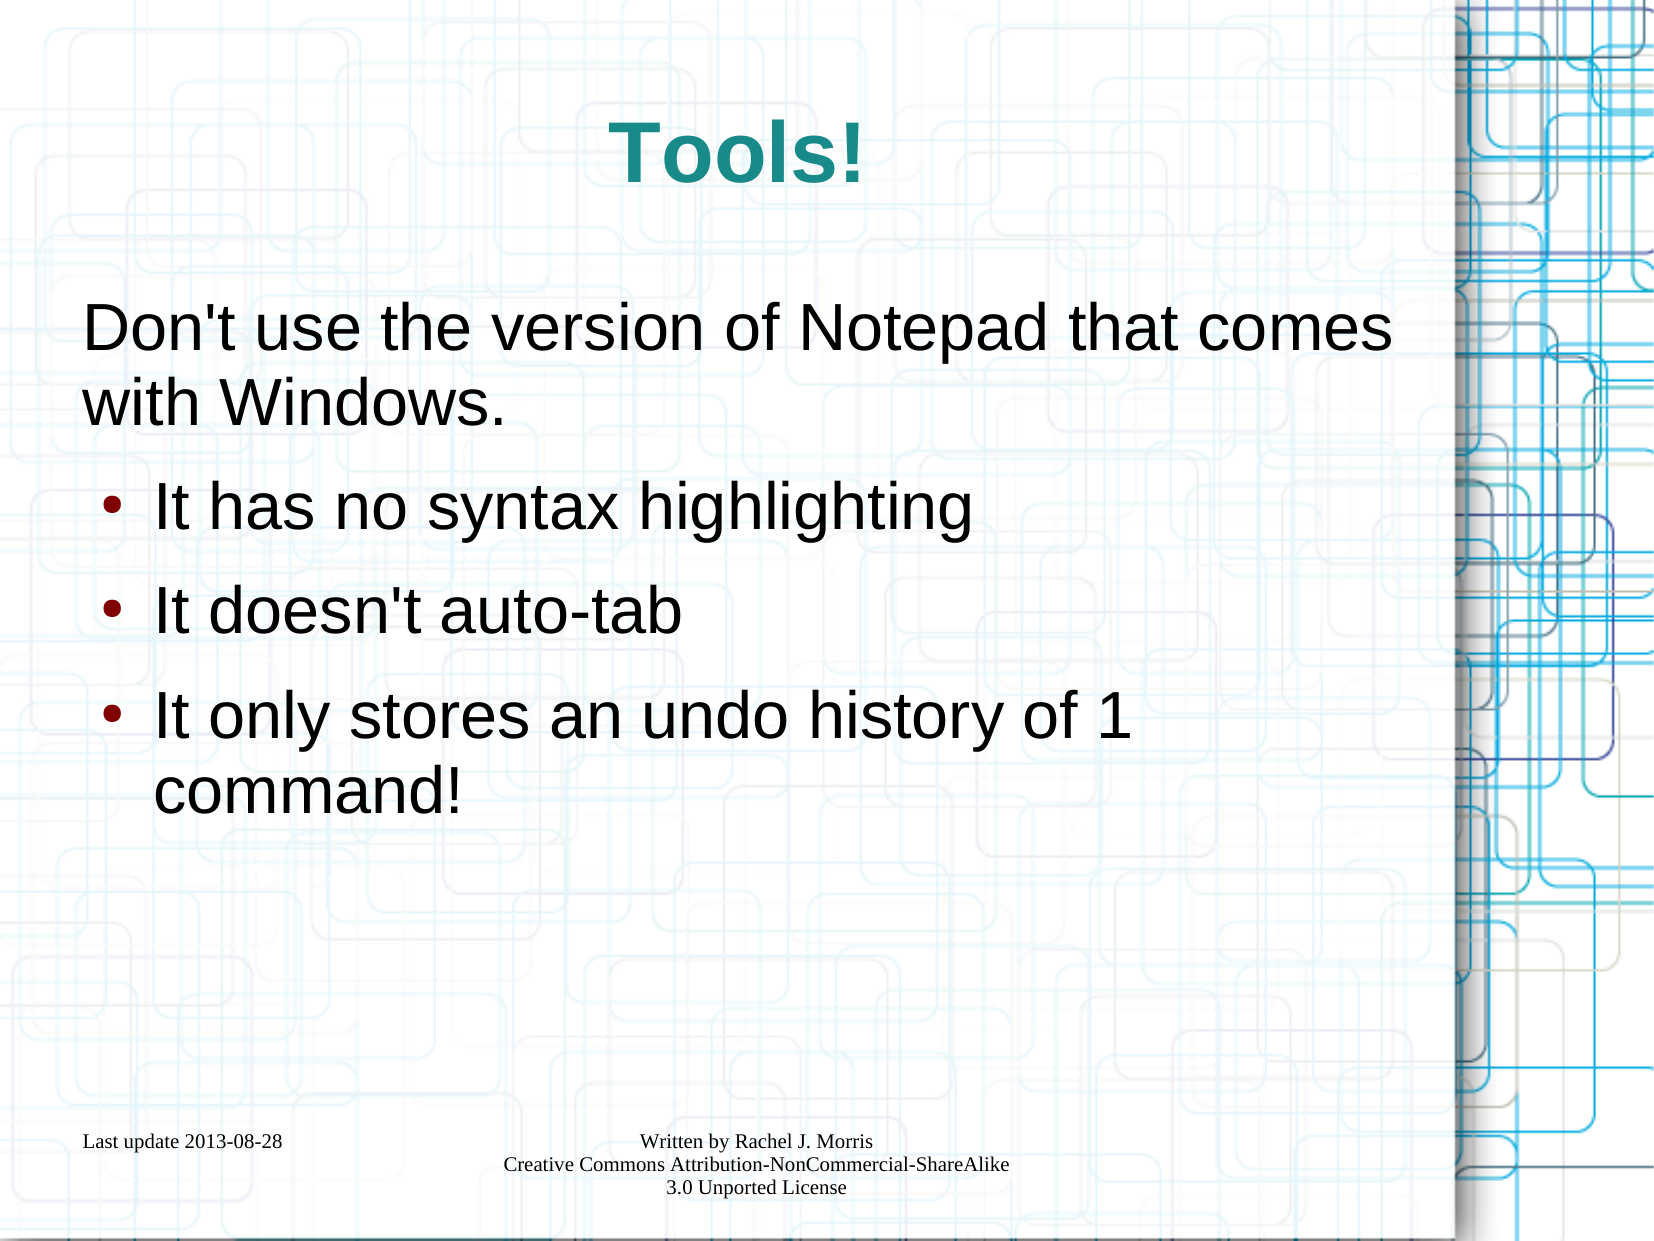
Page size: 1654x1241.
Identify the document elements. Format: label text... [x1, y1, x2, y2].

title Tools! [59, 49, 1418, 257]
picture [0, 0, 1654, 1241]
list Don't use the version of Notepad that comes with Windows. It has no syntax highlighting It doesn't auto-tab It only stores an undo history of 1 command! [82, 290, 1418, 1010]
